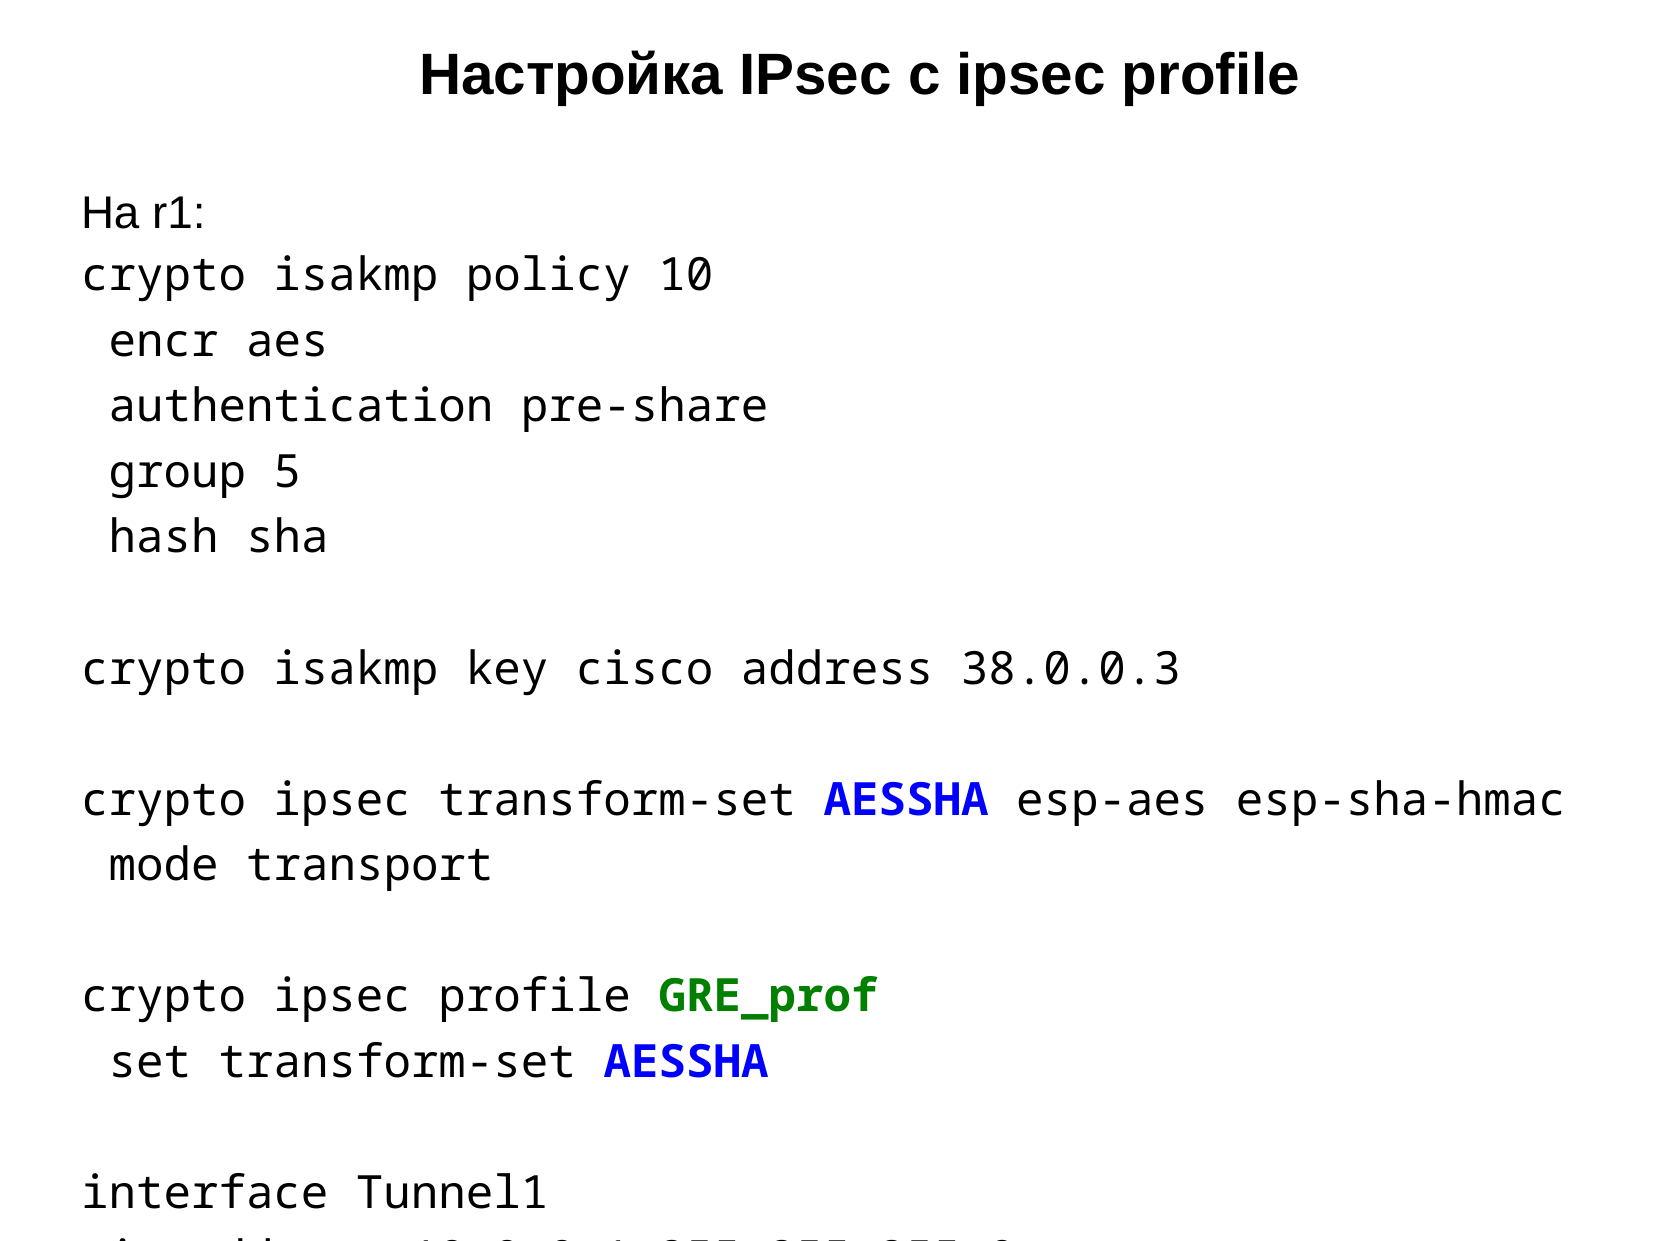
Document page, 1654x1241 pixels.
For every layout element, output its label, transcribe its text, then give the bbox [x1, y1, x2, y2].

list На r1: crypto isakmp policy 10 encr aes authentication pre-share group 5 hash sha crypto isakmp key cisco address 38.0.0.3 crypto ipsec transform-set AESSHA esp-aes esp-sha-hmac mode transport crypto ipsec profile GRE_prof set transform-set AESSHA interface Tunnel1 ip address 10.0.0.1 255.255.255.0 tunnel source 16.0.0.1 tunnel destination 38.0.0.3 tunnel protection ipsec profile GRE_prof [75, 187, 1613, 1166]
text_box Настройка IPsec с ipsec profile [123, 41, 1597, 113]
